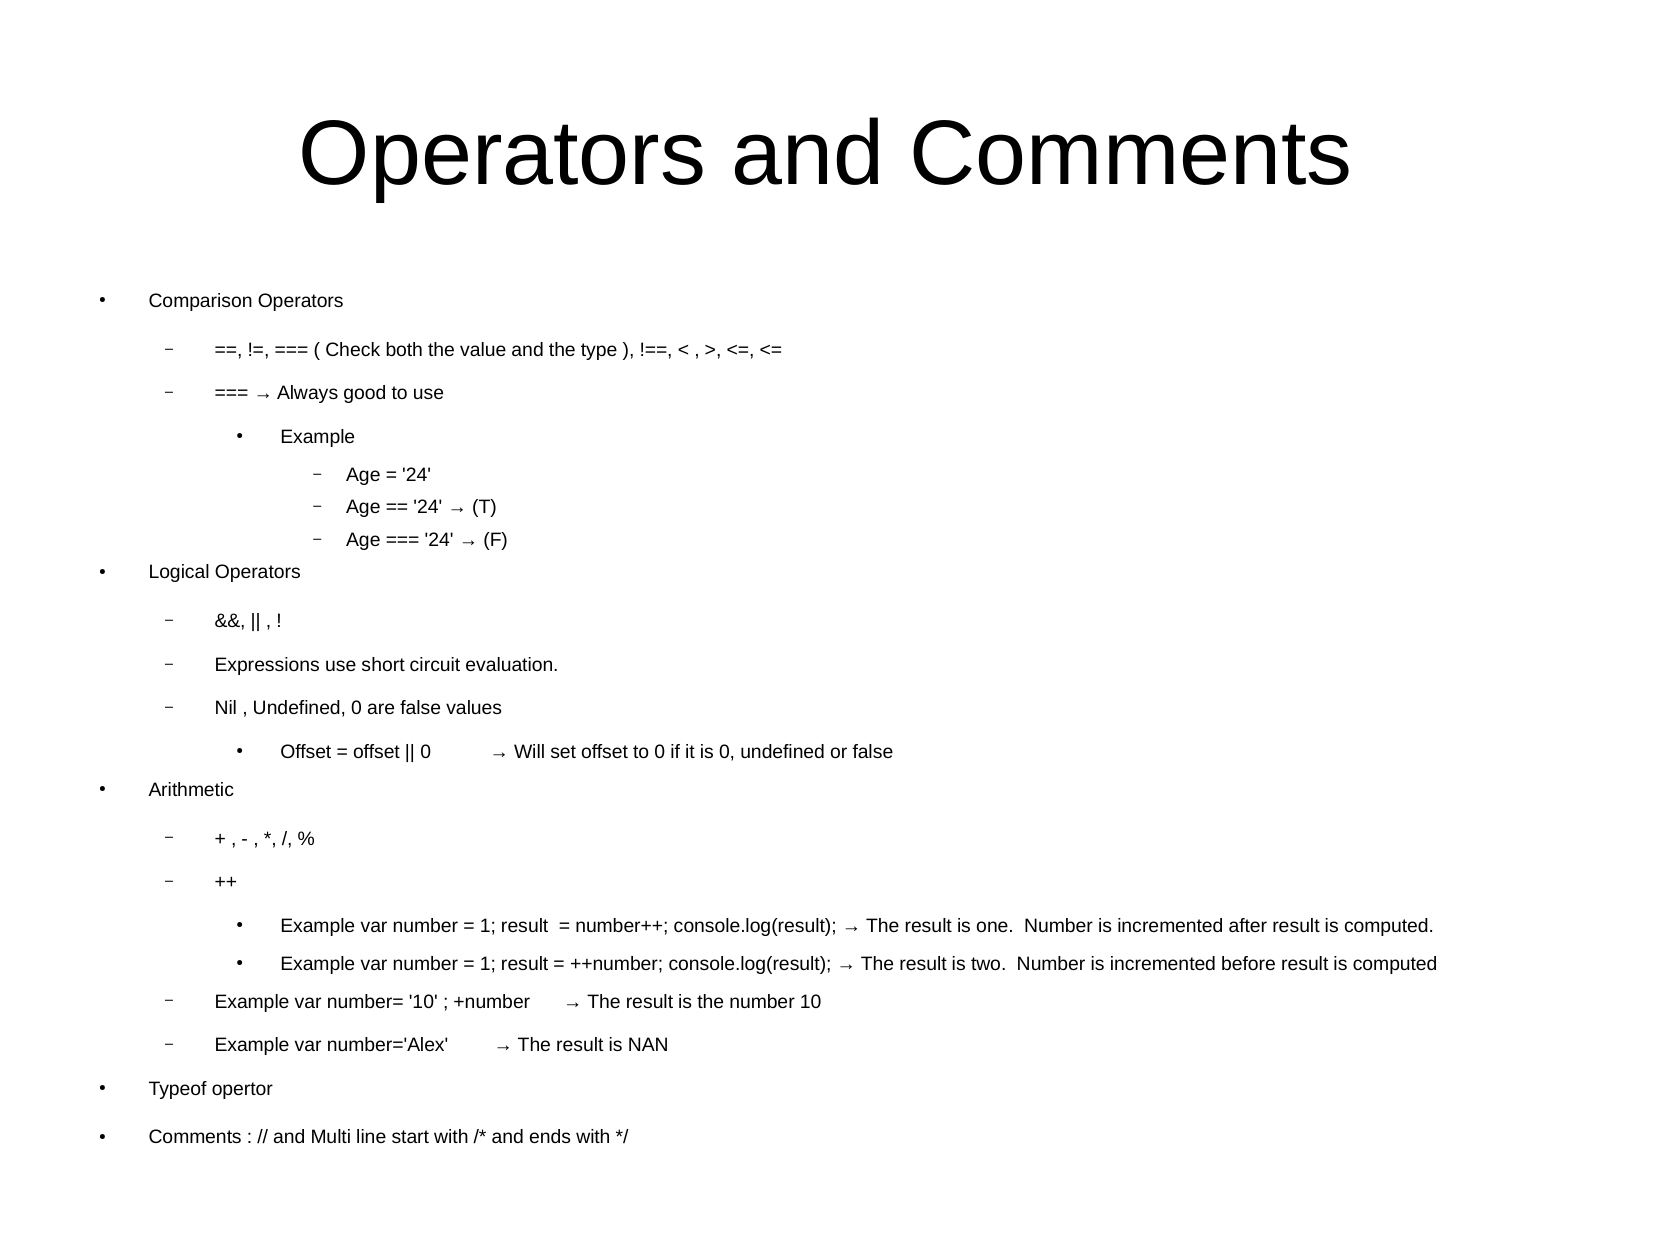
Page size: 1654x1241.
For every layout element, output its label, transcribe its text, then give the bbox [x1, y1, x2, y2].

title Operators and Comments [82, 49, 1571, 257]
list Comparison Operators ==, !=, === ( Check both the value and the type ), !==, < , >, <=, <= === → Always good to use Example Age = '24' Age == '24' → (T) Age === '24' → (F) Logical Operators &&, || , ! Expressions use short circuit evaluation. Nil , Undefined, 0 are false values Offset = offset || 0 → Will set offset to 0 if it is 0, undefined or false Arithmetic + , - , *, /, % ++ Example var number = 1; result = number++; console.log(result); → The result is one. Number is incremented after result is computed. Example var number = 1; result = ++number; console.log(result); → The result is two. Number is incremented before result is computed Example var number= '10' ; +number → The result is the number 10 Example var number='Alex' → The result is NAN Typeof opertor Comments : // and Multi line start with /* and ends with */ [82, 290, 1571, 1156]
